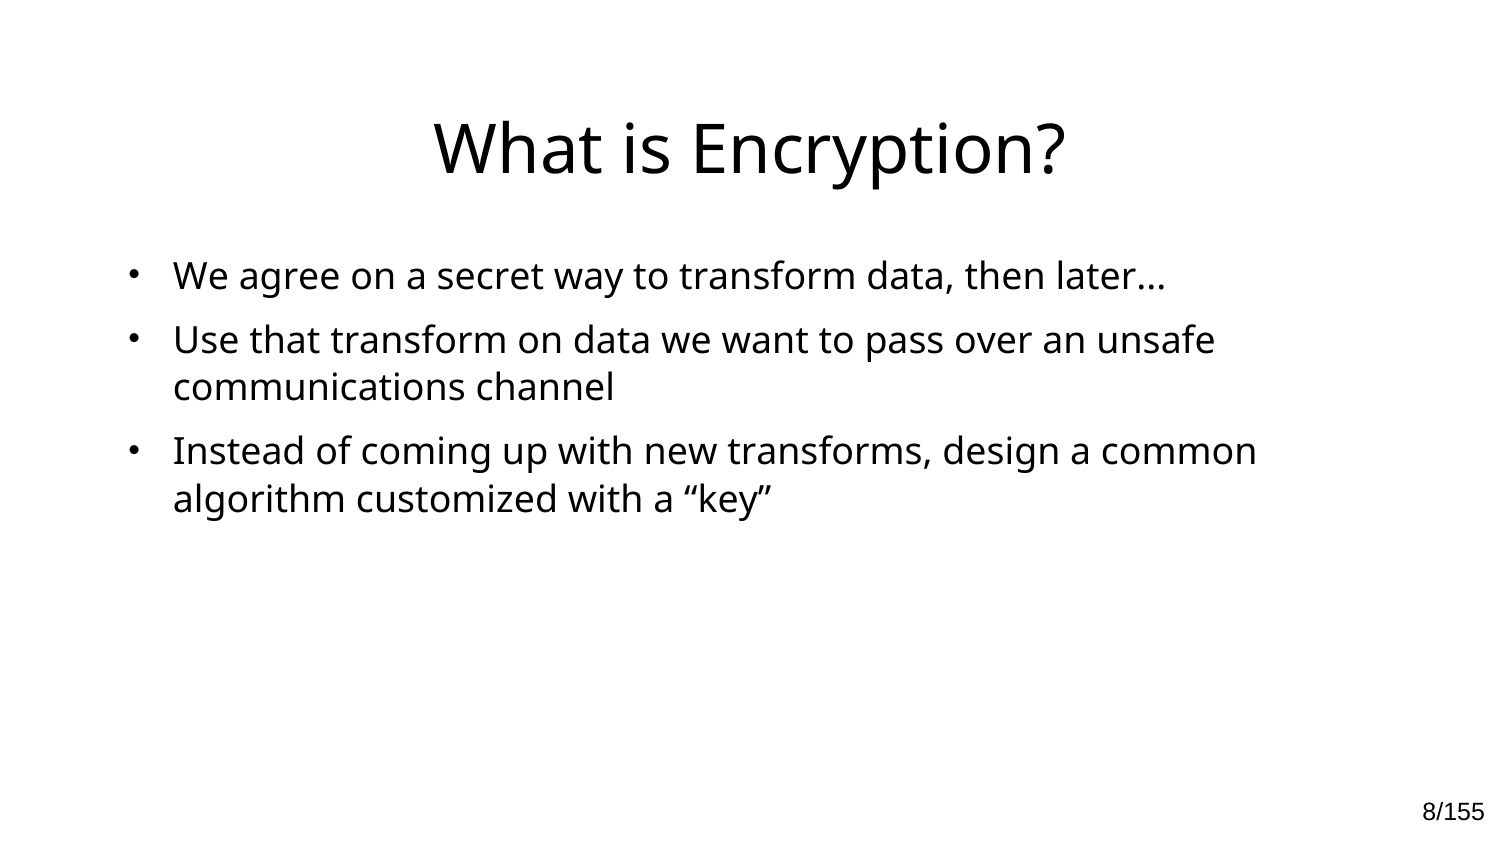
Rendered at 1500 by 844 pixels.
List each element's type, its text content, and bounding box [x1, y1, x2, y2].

list We agree on a secret way to transform data, then later... Use that transform on data we want to pass over an unsafe communications channel Instead of coming up with new transforms, design a common algorithm customized with a “key” [112, 243, 1388, 785]
title What is Encryption? [112, 74, 1388, 216]
